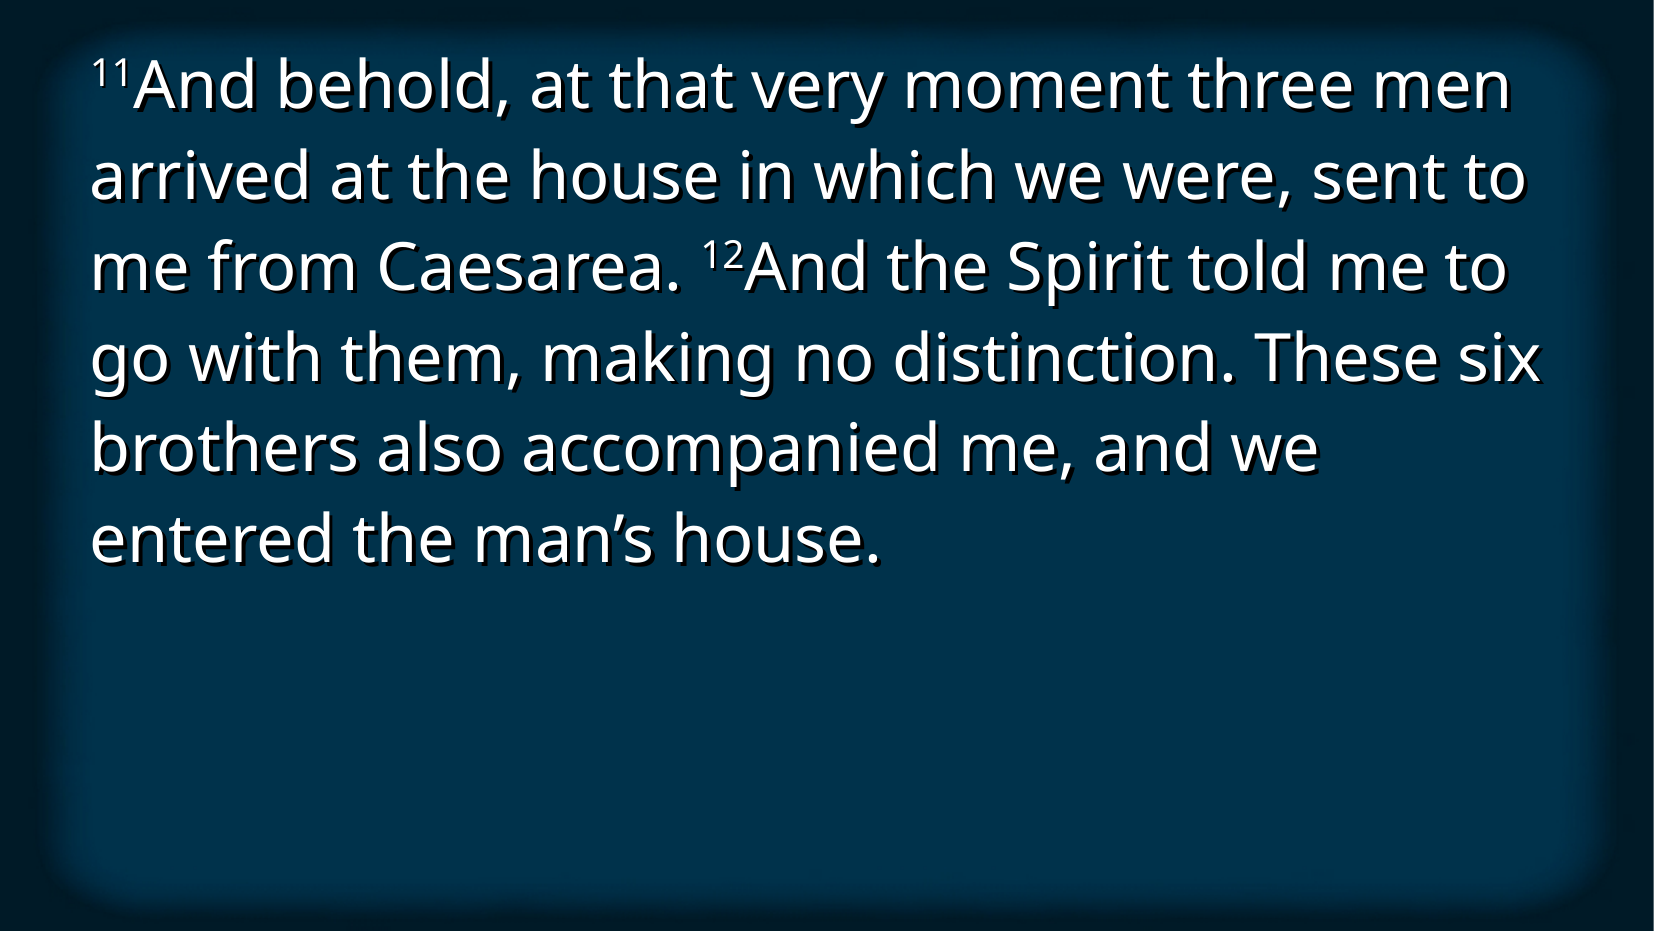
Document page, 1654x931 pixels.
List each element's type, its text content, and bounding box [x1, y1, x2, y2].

picture [0, 0, 1654, 931]
text_box 11And behold, at that very moment three men arrived at the house in which we were, sent to me from Caesarea. 12And the Spirit told me to go with them, making no distinction. These six brothers also accompanied me, and we entered the man’s house. [75, 30, 1576, 578]
